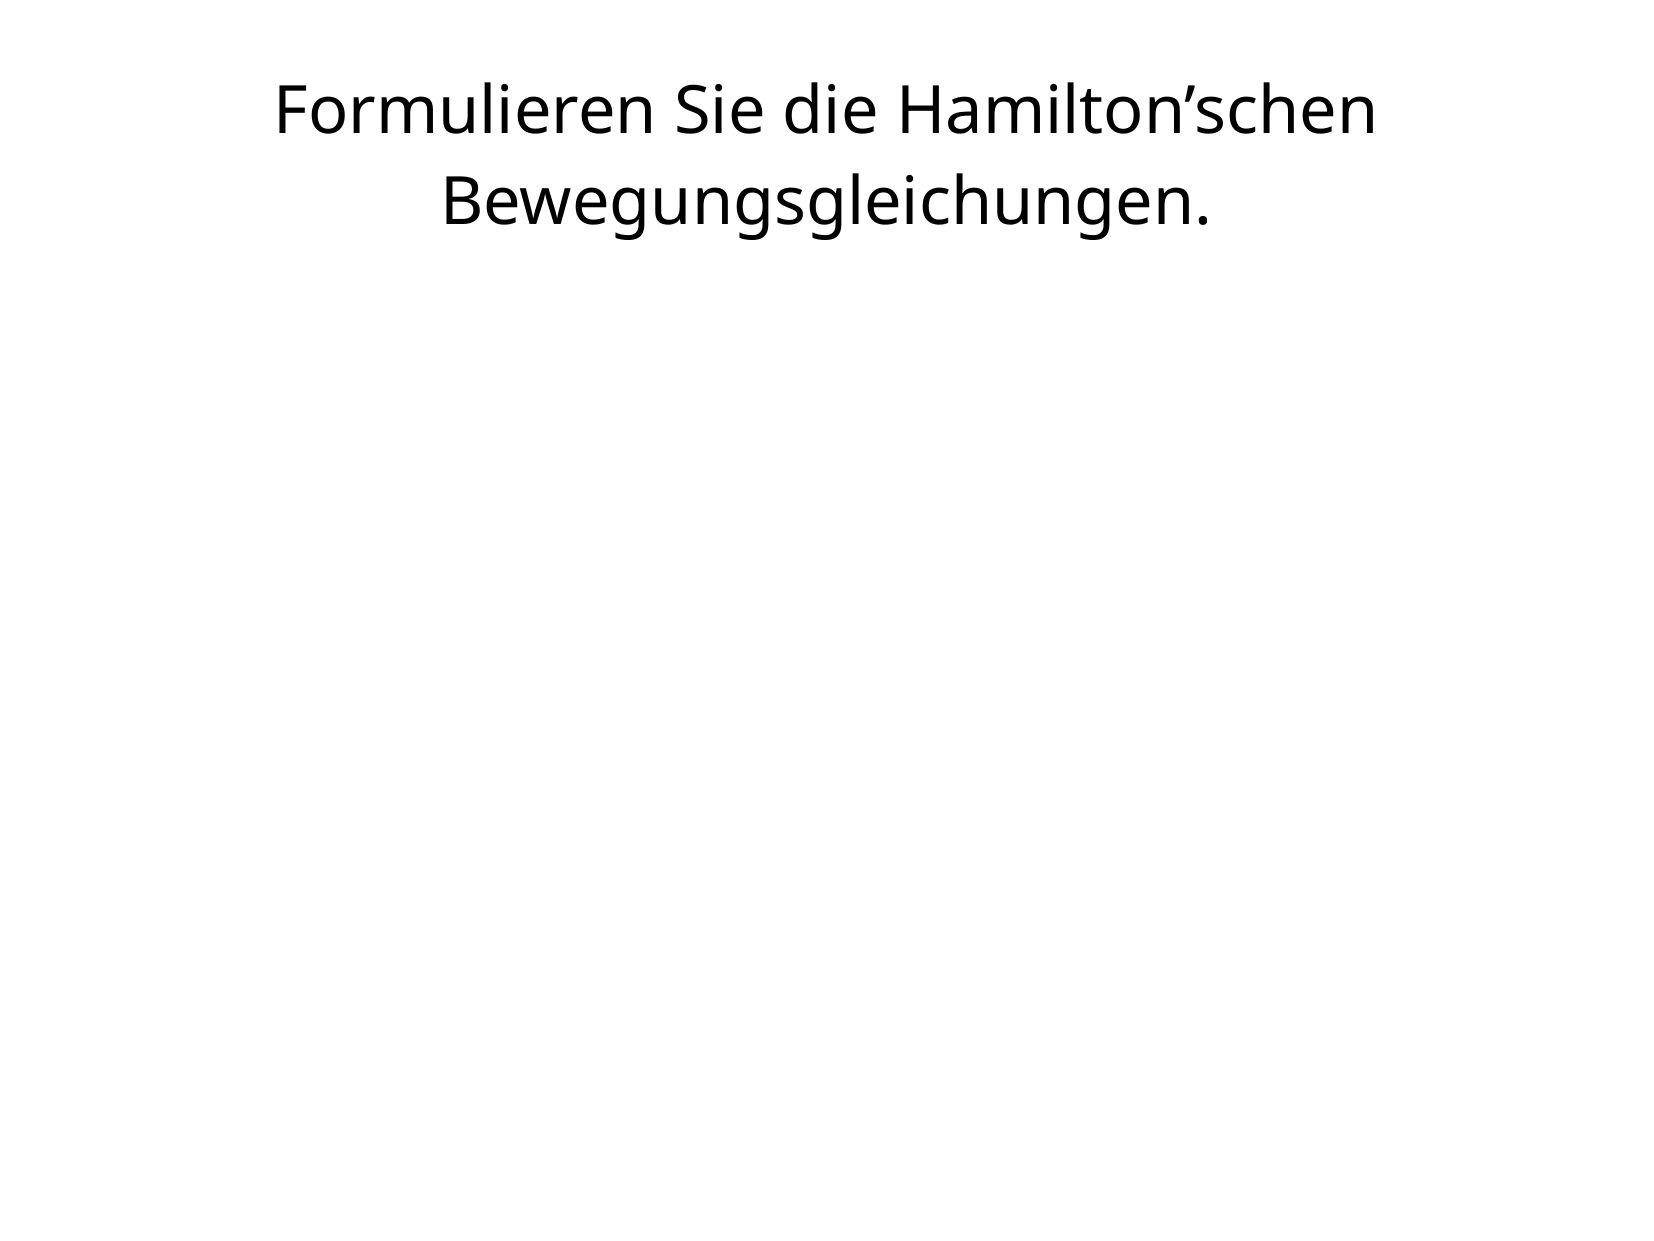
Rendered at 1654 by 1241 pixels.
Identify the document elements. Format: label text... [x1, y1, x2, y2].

title Formulieren Sie die Hamilton’schen Bewegungsgleichungen. [82, 49, 1571, 257]
